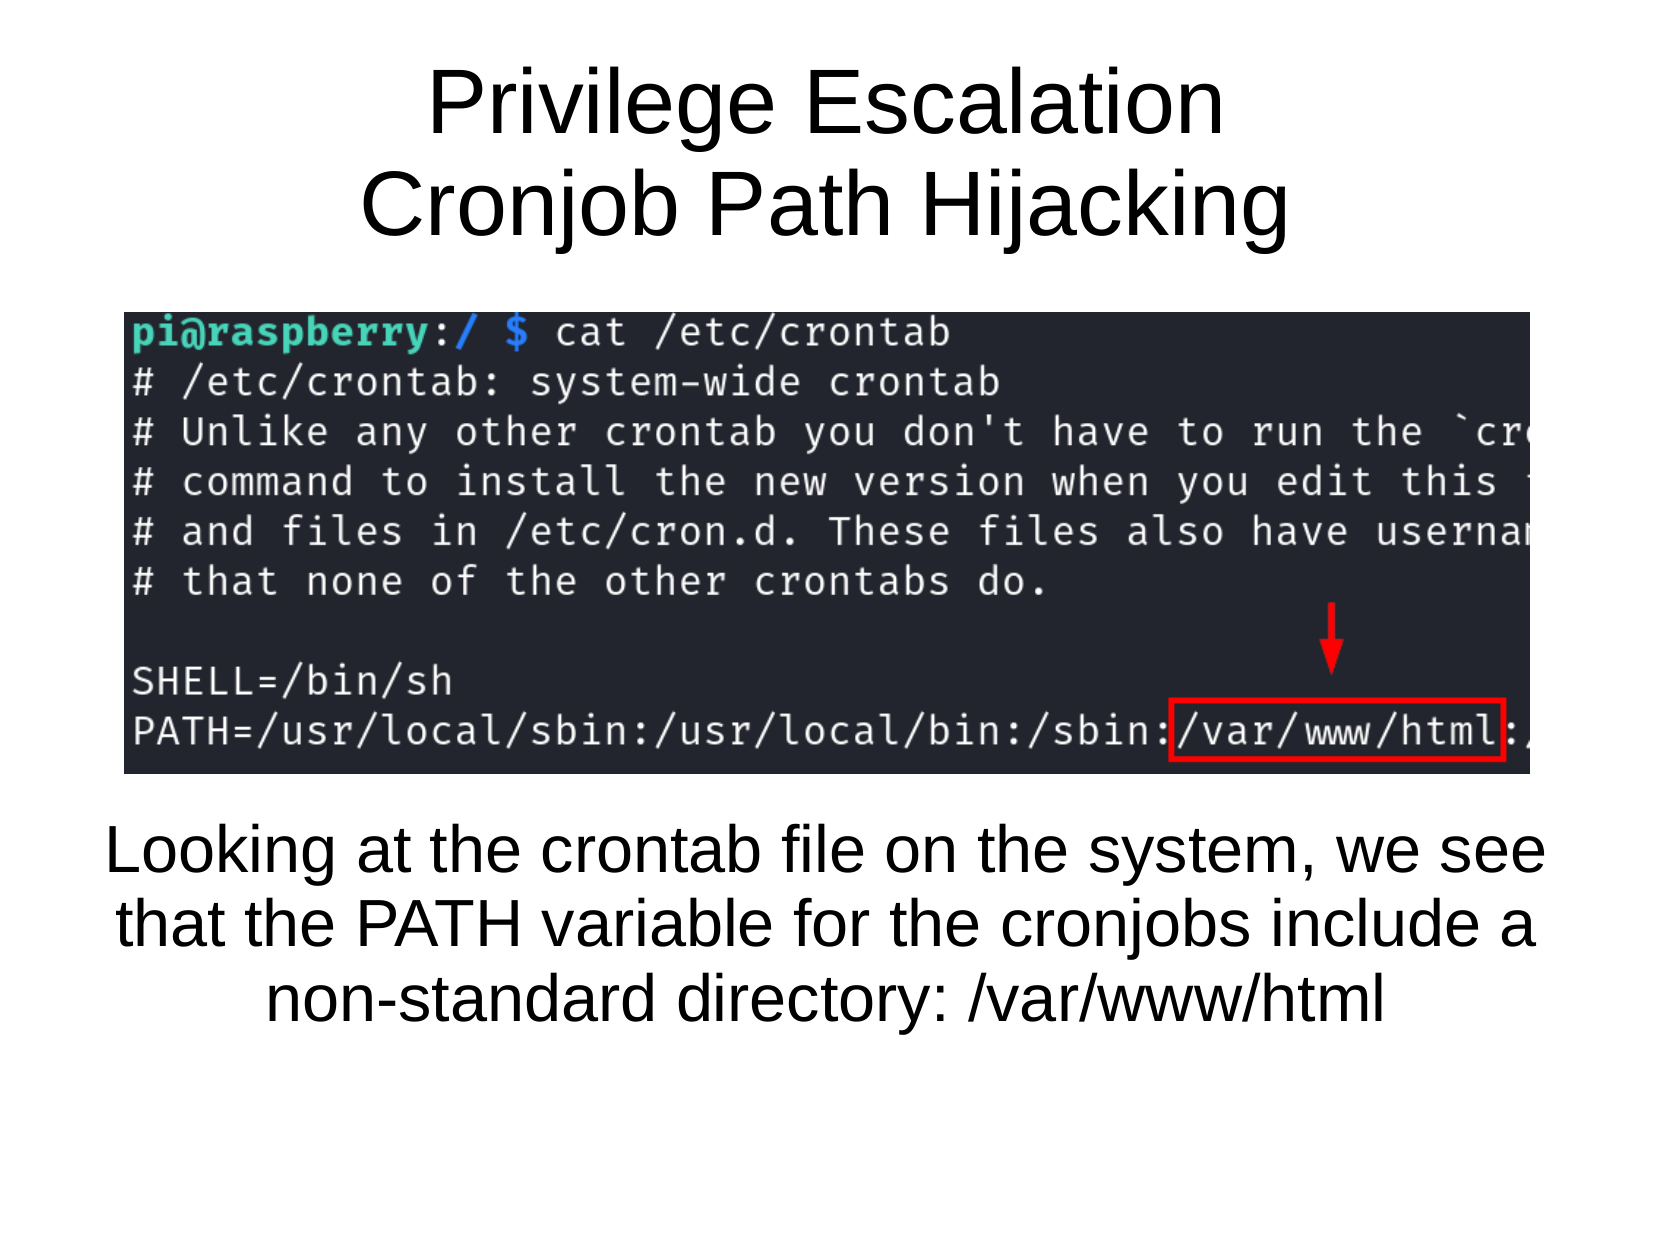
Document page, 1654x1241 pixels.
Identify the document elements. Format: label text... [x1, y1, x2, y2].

title Privilege Escalation Cronjob Path Hijacking [82, 49, 1571, 257]
subtitle Looking at the crontab file on the system, we see that the PATH variable for the cronjobs include a non-standard directory: /var/www/html [82, 290, 1571, 1109]
picture [124, 312, 1530, 774]
